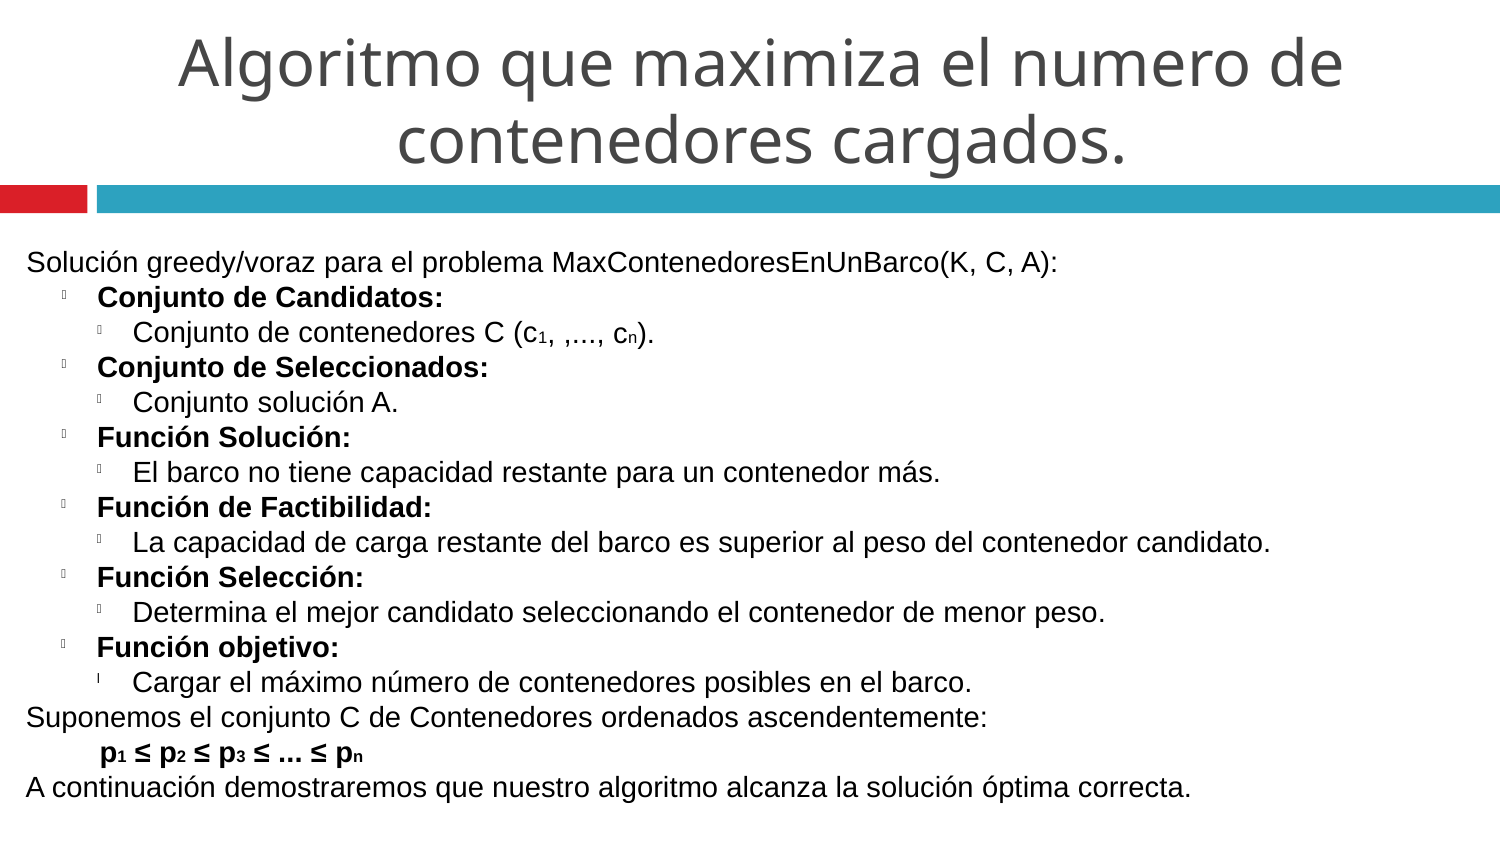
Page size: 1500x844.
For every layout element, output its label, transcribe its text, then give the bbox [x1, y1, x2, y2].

text_box Algoritmo que maximiza el numero de contenedores cargados. [99, 12, 1425, 185]
text_box Solución greedy/voraz para el problema MaxContenedoresEnUnBarco(K, C, A): Conjunto de Candidatos: Conjunto de contenedores C (c1, ,..., cn). Conjunto de Seleccionados: Conjunto solución A. Función Solución: El barco no tiene capacidad restante para un contenedor más. Función de Factibilidad: La capacidad de carga restante del barco es superior al peso del contenedor candidato. Función Selección: Determina el mejor candidato seleccionando el contenedor de menor peso. Función objetivo: Cargar el máximo número de contenedores posibles en el barco. Suponemos el conjunto C de Contenedores ordenados ascendentemente: p1 ≤ p2 ≤ p3 ≤ ... ≤ pn A continuación demostraremos que nuestro algoritmo alcanza la solución óptima correcta. [10, 236, 1372, 844]
